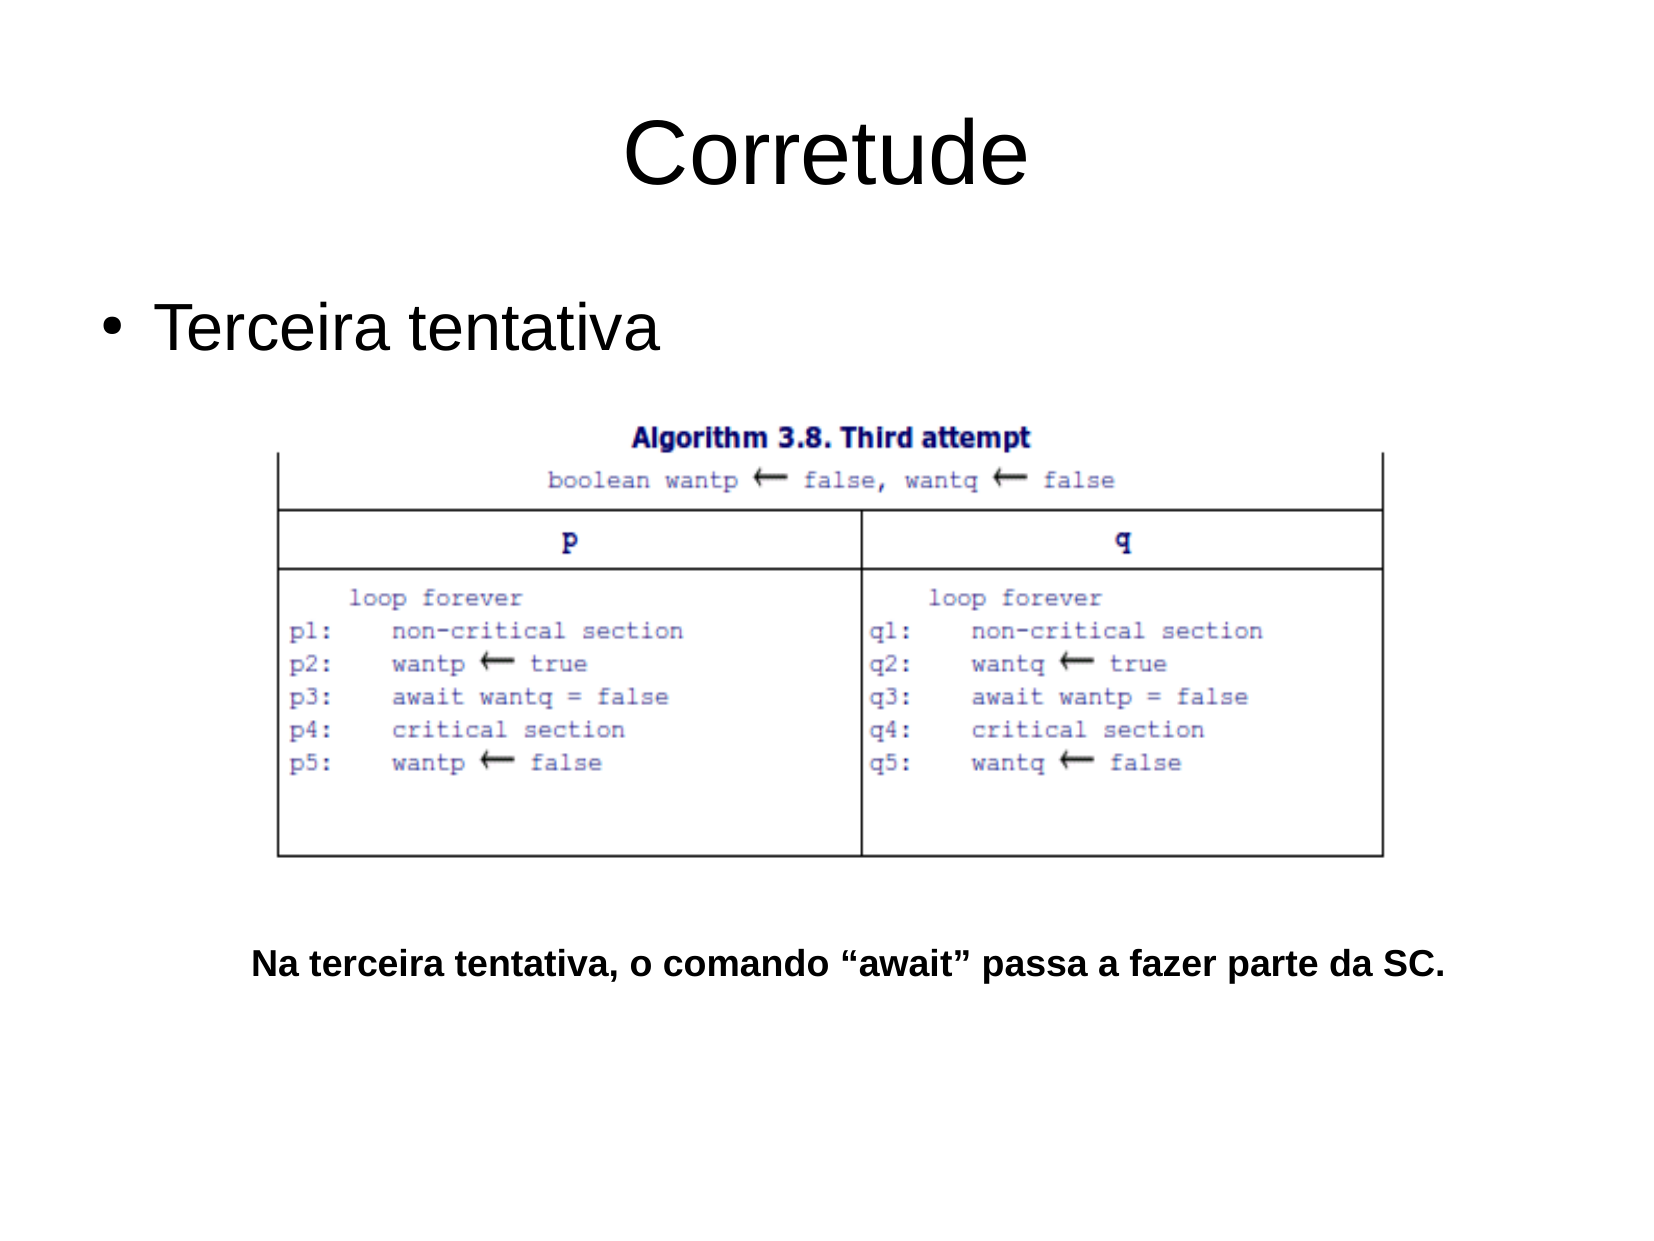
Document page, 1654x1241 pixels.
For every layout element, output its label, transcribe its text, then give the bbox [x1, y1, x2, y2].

title Corretude [82, 49, 1571, 257]
picture [263, 399, 1397, 898]
text_box Na terceira tentativa, o comando “await” passa a fazer parte da SC. [236, 935, 1462, 993]
list Terceira tentativa [82, 290, 1538, 1010]
